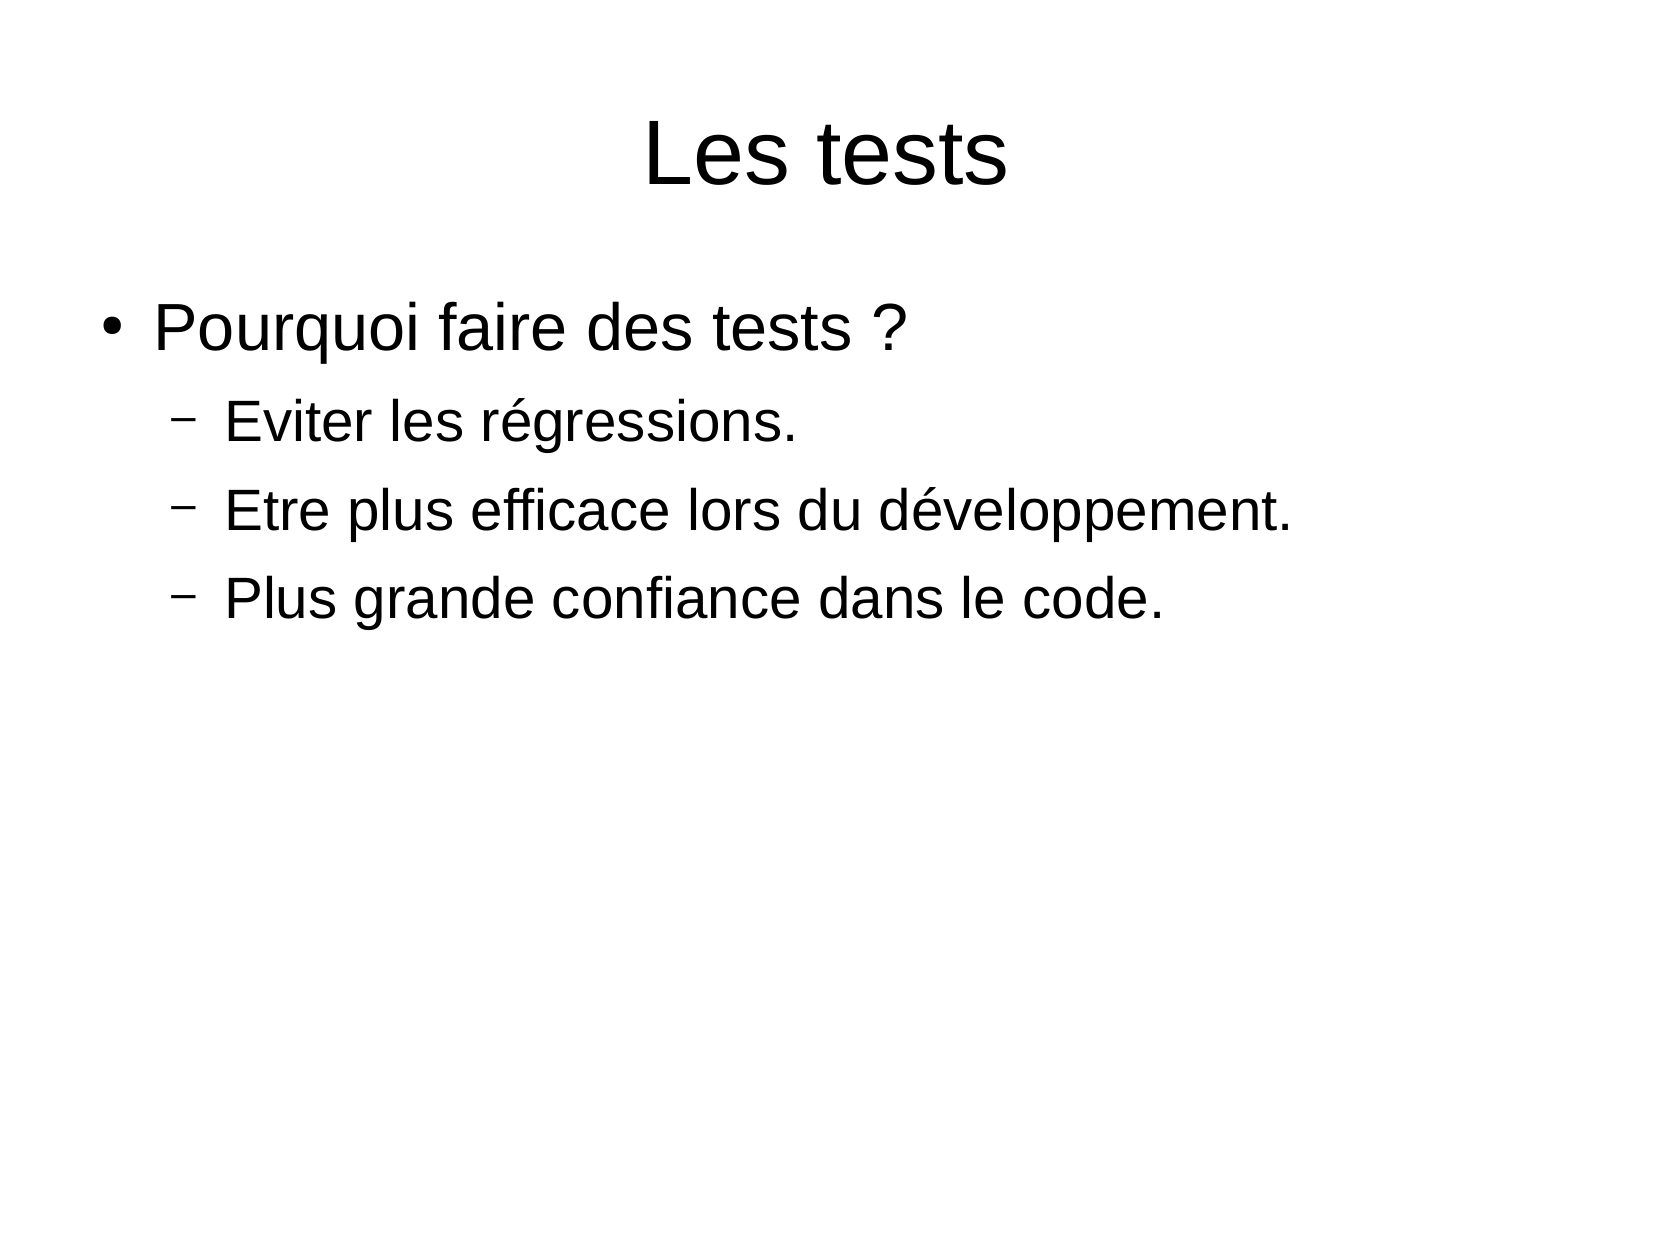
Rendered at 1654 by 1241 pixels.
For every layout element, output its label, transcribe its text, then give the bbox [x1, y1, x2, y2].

title Les tests [82, 49, 1571, 257]
list Pourquoi faire des tests ? Eviter les régressions. Etre plus efficace lors du développement. Plus grande confiance dans le code. [82, 290, 1571, 1010]
